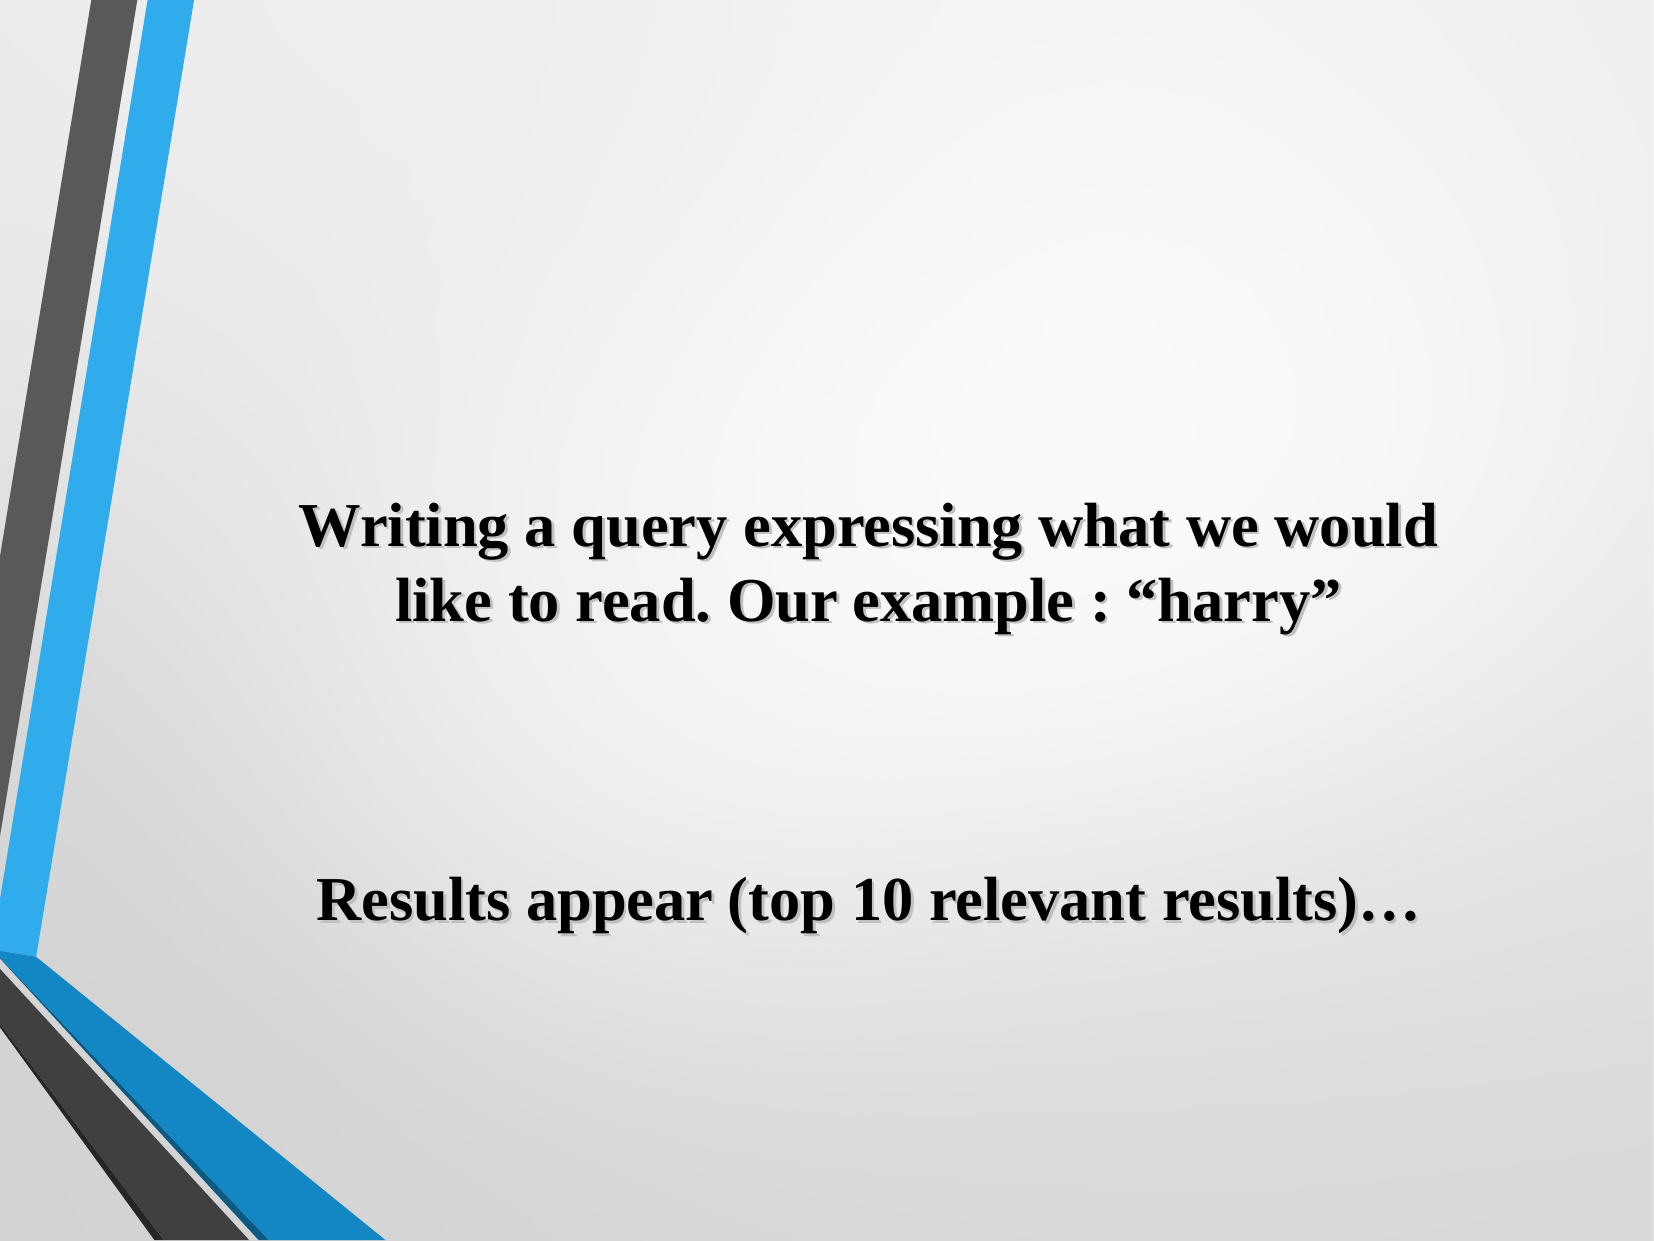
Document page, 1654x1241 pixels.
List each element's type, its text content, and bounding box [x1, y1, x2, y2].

text_box Writing a query expressing what we would like to read. Our example : “harry” Results appear (top 10 relevant results)… [266, 476, 1472, 1022]
